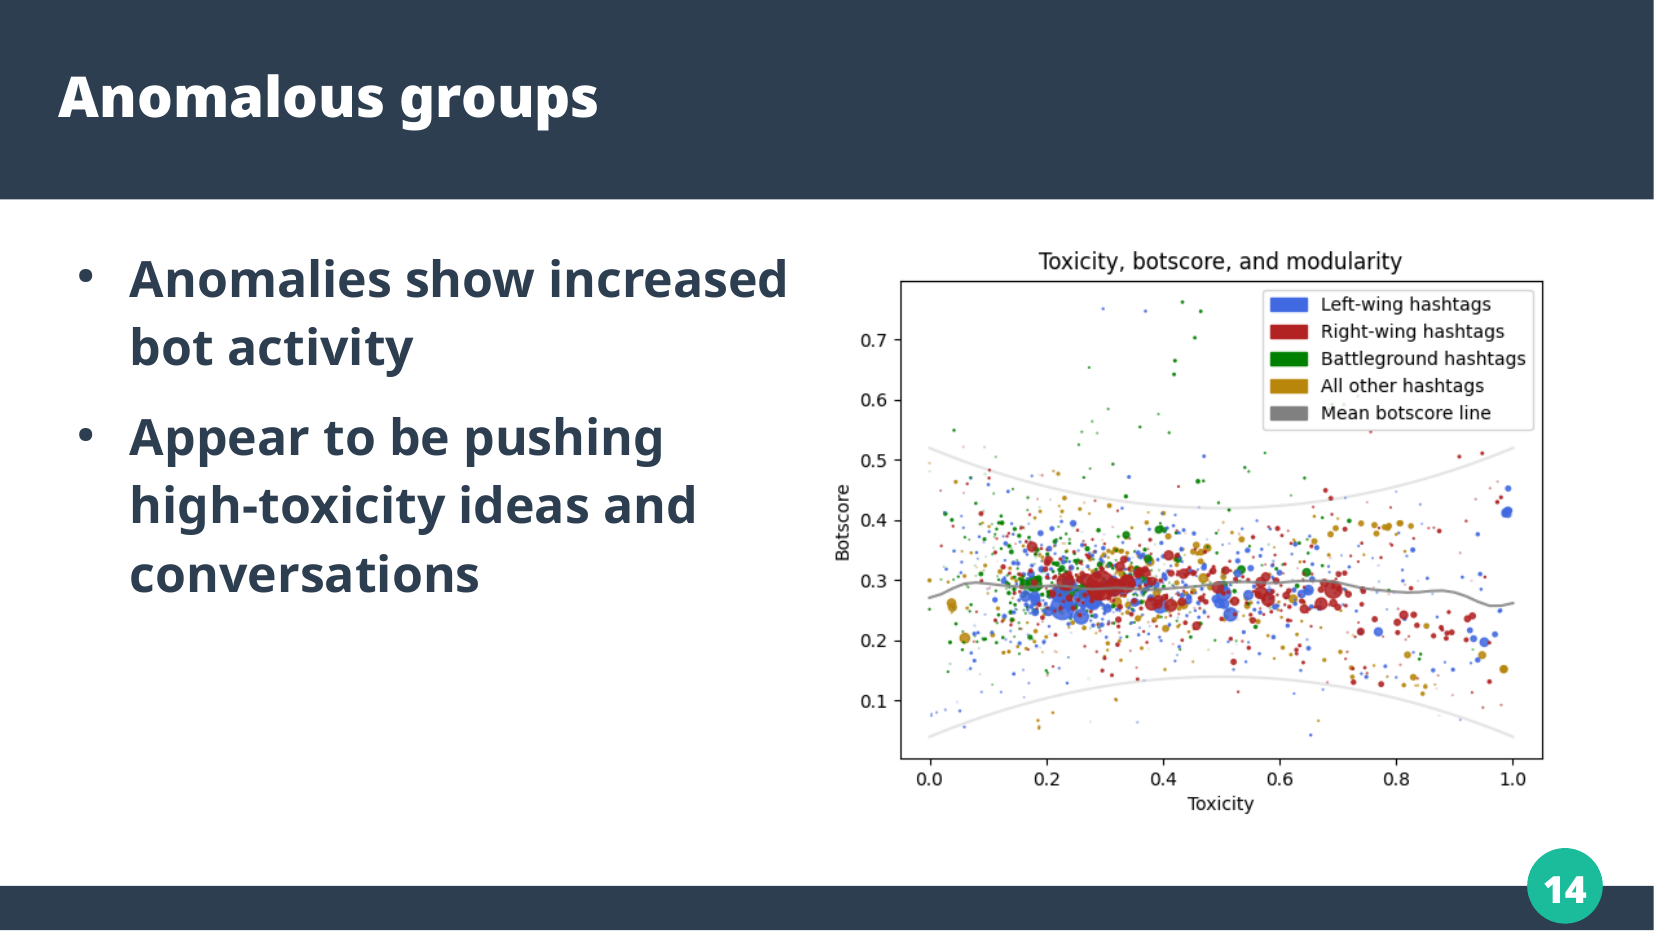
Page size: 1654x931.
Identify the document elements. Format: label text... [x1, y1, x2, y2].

title Anomalous groups [59, 37, 1595, 155]
list Anomalies show increased bot activity Appear to be pushing high-toxicity ideas and conversations [59, 243, 798, 864]
picture [797, 206, 1625, 827]
